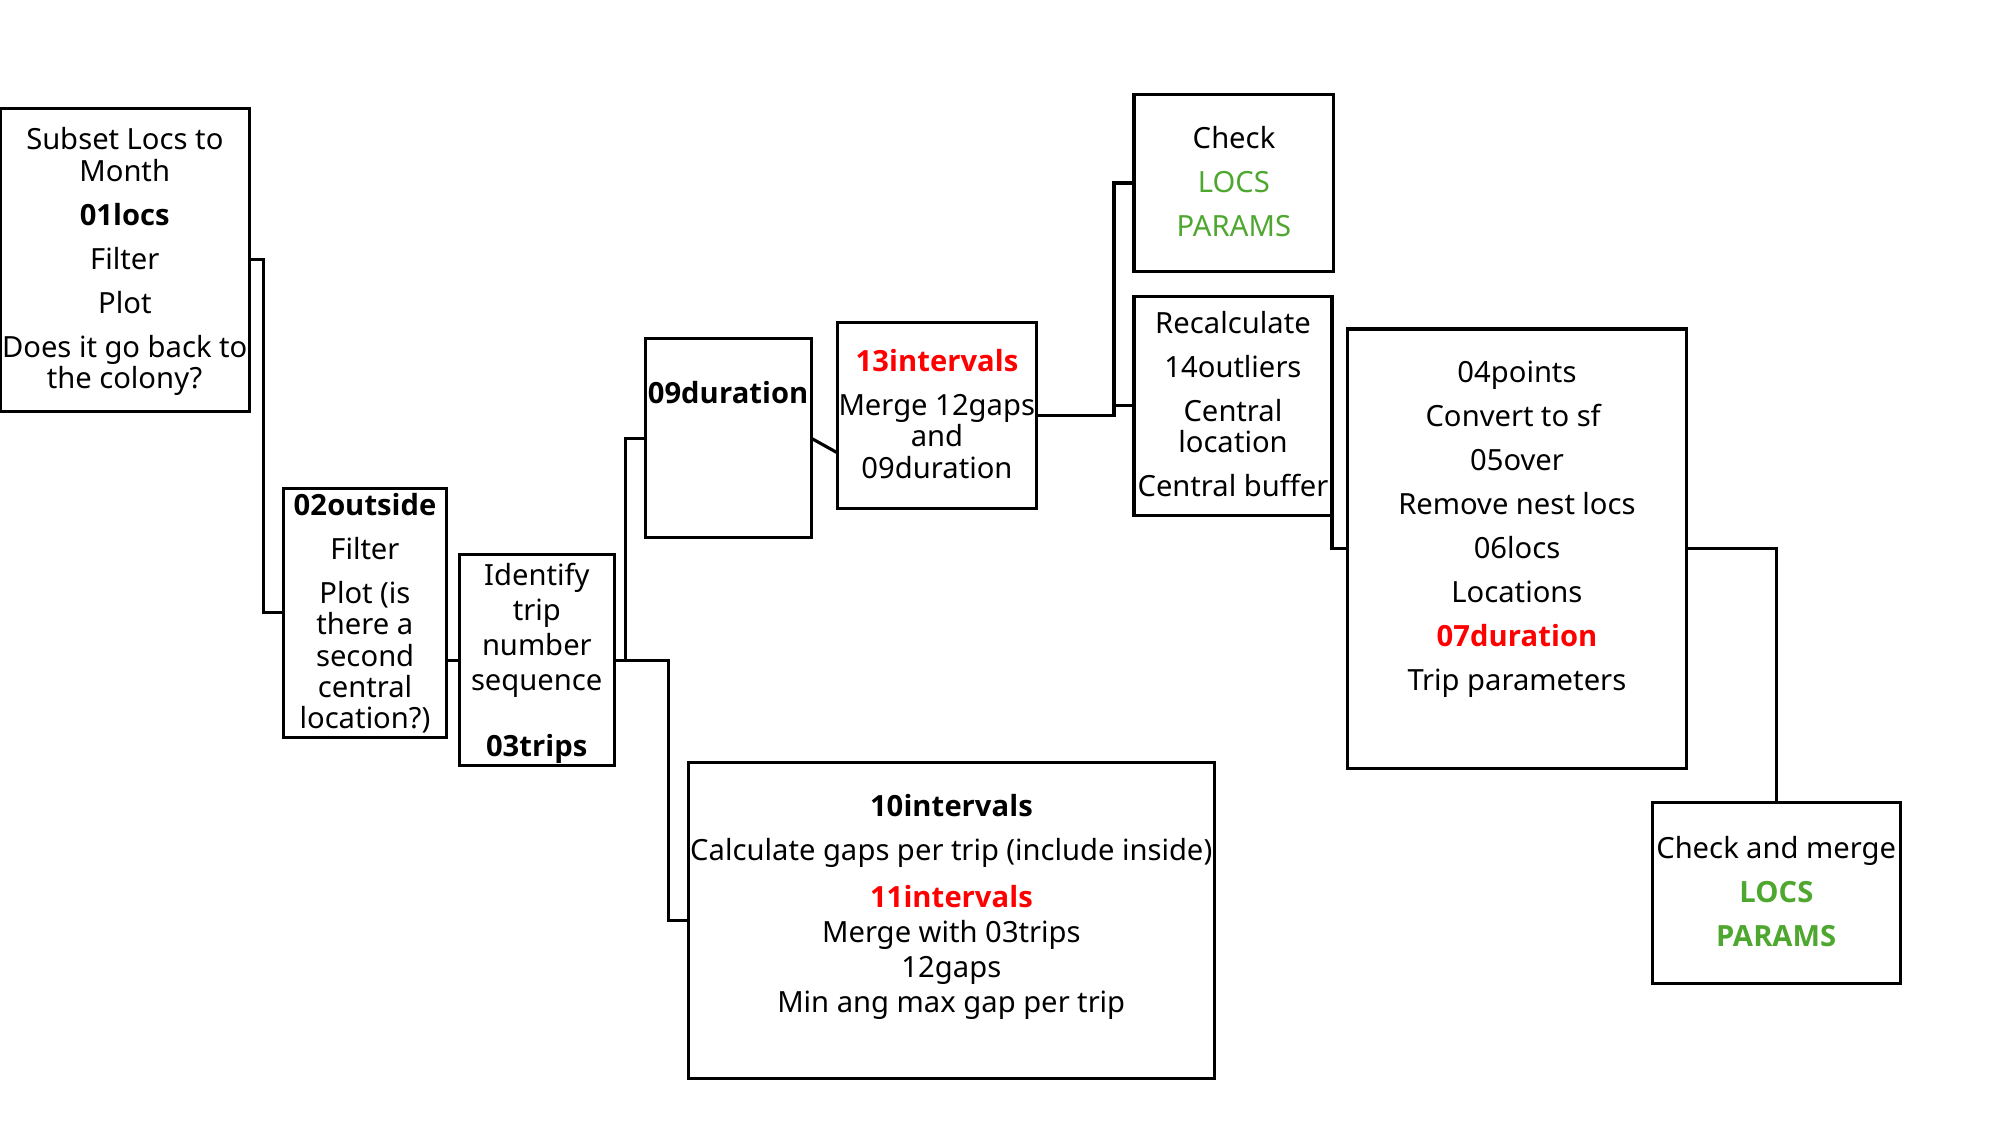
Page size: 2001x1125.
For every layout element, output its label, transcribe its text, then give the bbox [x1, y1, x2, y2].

text_box Identify trip number sequence 03trips [459, 554, 615, 766]
text_box Check and merge LOCS PARAMS [1652, 802, 1901, 984]
text_box 10intervals Calculate gaps per trip (include inside) 11intervals Merge with 03trips 12gaps Min ang max gap per trip [688, 762, 1215, 1079]
text_box Recalculate 14outliers Central location Central buffer [1133, 296, 1333, 516]
text_box Subset Locs to Month 01locs Filter Plot Does it go back to the colony? [0, 108, 250, 412]
text_box 09duration [645, 338, 812, 538]
text_box 04points Convert to sf 05over Remove nest locs 06locs Locations 07duration Trip parameters [1347, 328, 1687, 769]
text_box 02outside Filter Plot (is there a second central location?) [283, 488, 447, 738]
text_box Check LOCS PARAMS [1134, 94, 1334, 272]
text_box 13intervals Merge 12gaps and 09duration [837, 322, 1037, 509]
